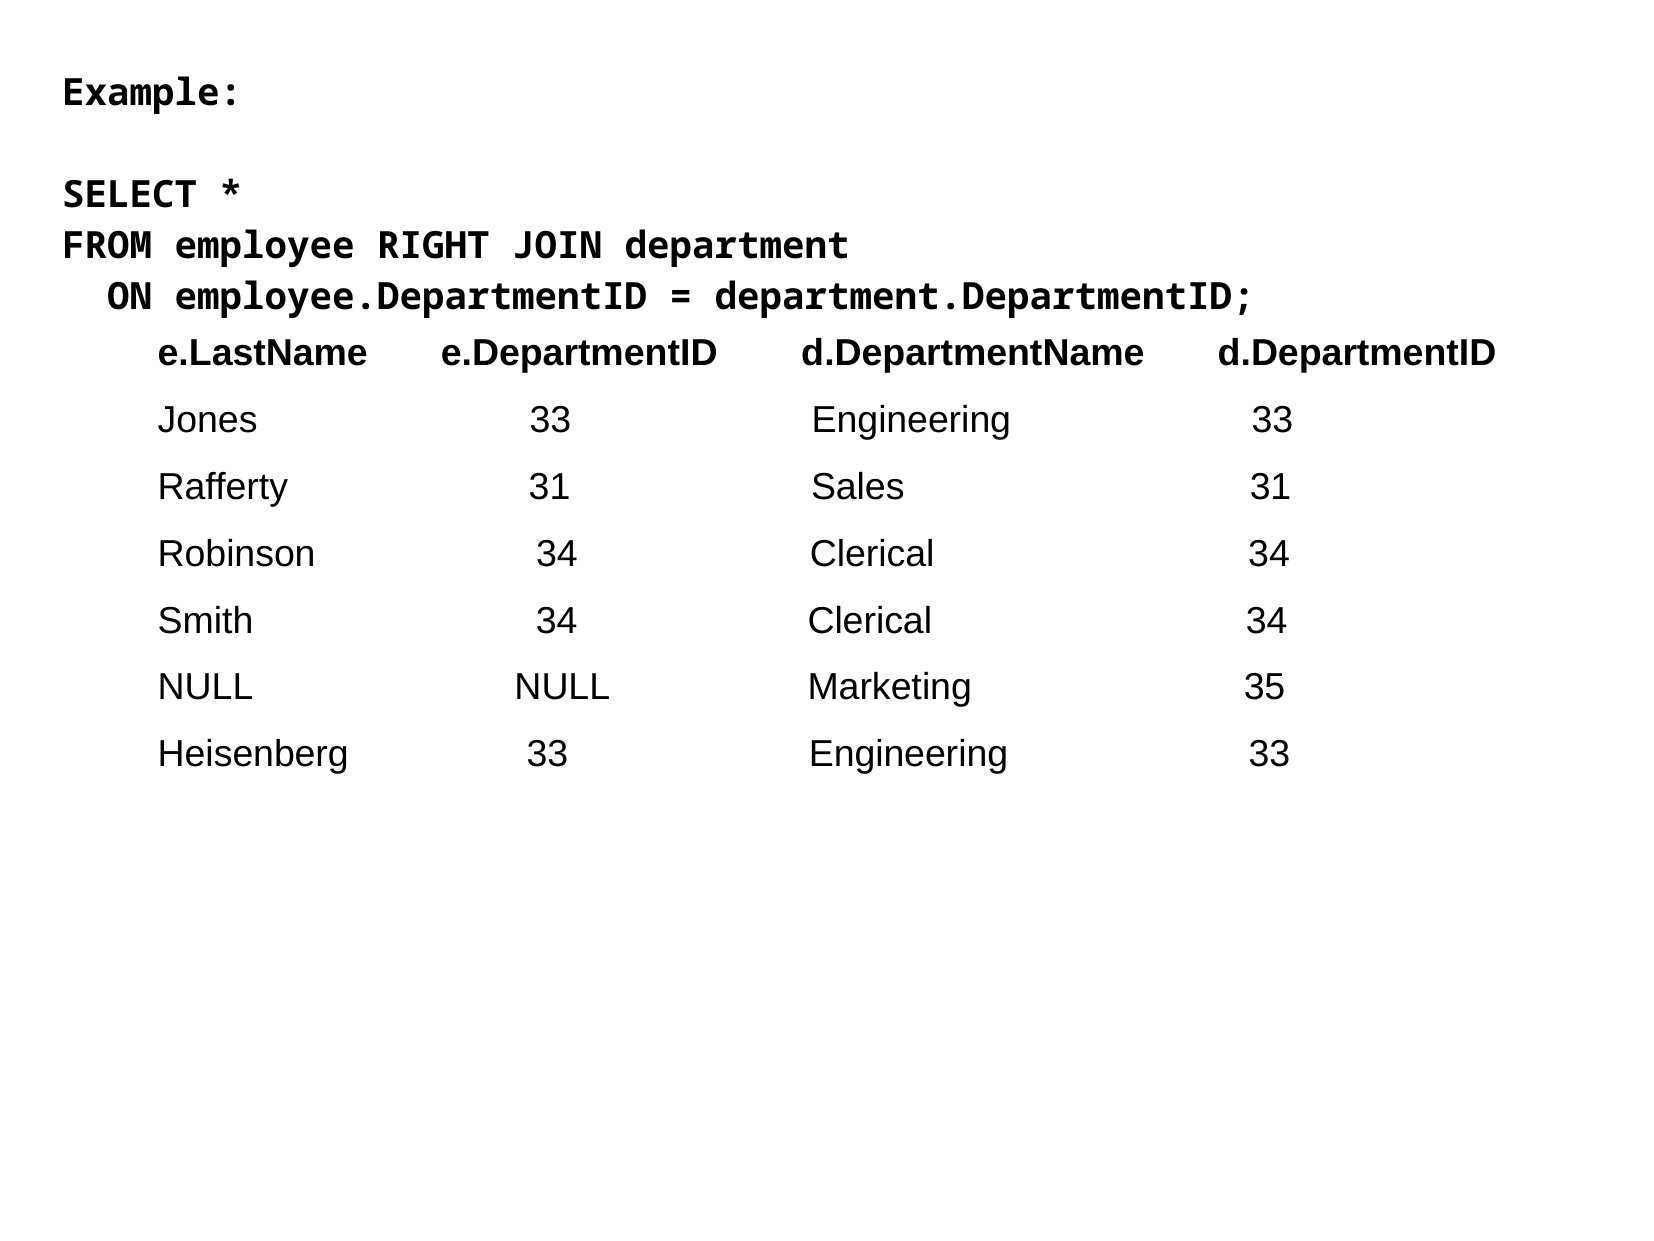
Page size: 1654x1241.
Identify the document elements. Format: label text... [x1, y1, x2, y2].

text_box e.LastName e.DepartmentID d.DepartmentName d.DepartmentID Jones 33 Engineering 33 Rafferty 31 Sales 31 Robinson 34 Clerical 34 Smith 34 Clerical 34 NULL NULL Marketing 35 Heisenberg 33 Engineering 33 [142, 324, 1513, 916]
text_box Example: SELECT * FROM employee RIGHT JOIN department ON employee.DepartmentID = department.DepartmentID; [47, 58, 1619, 291]
